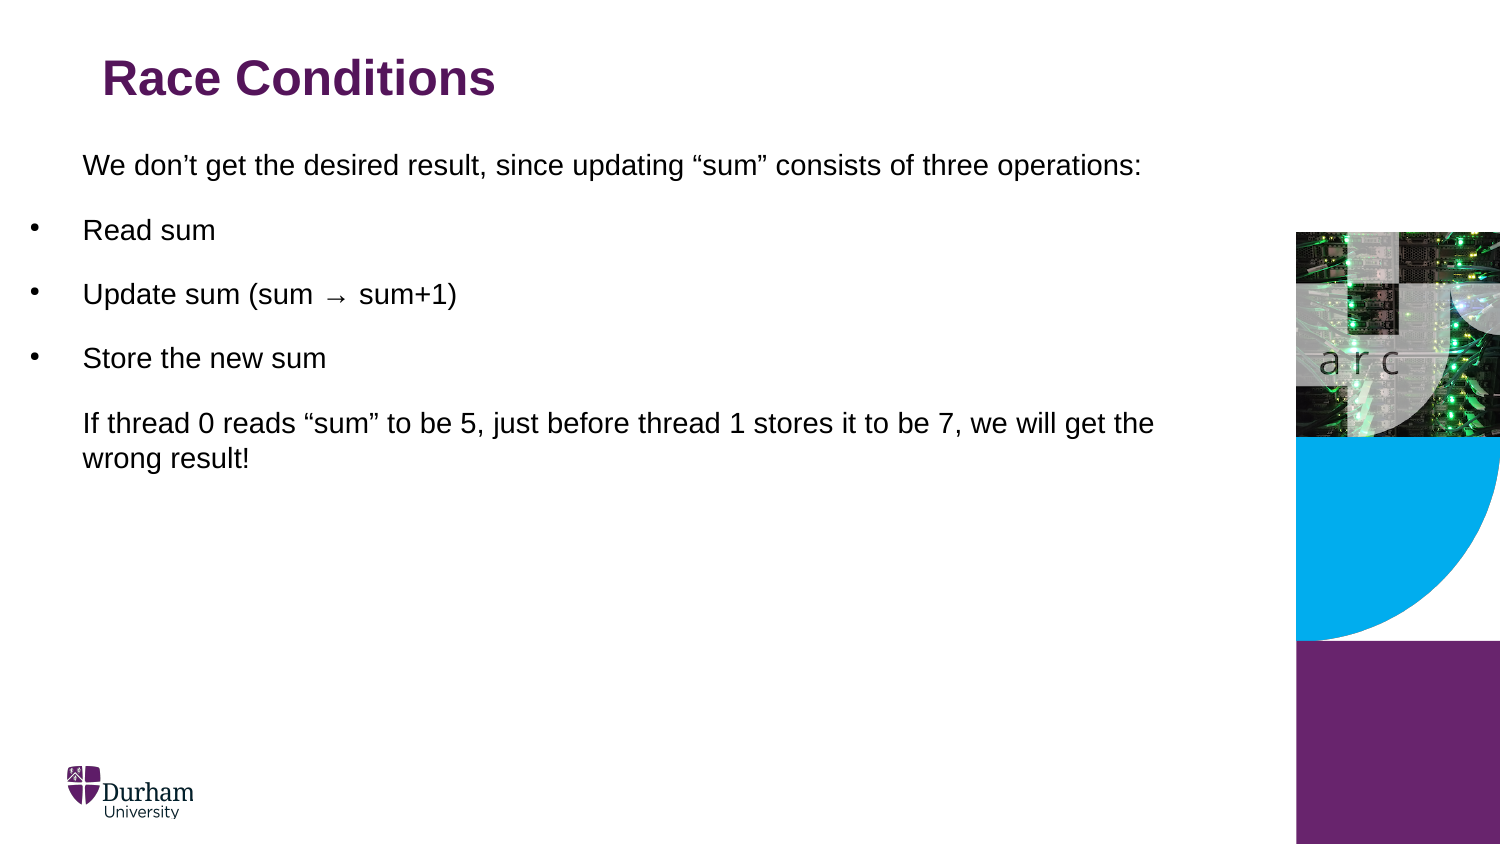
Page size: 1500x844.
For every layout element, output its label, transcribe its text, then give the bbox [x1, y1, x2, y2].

title Race Conditions [101, 45, 1399, 187]
picture [1296, 232, 1500, 436]
picture [67, 766, 193, 819]
text_box [1296, 640, 1500, 844]
list We don’t get the desired result, since updating “sum” consists of three operations: Read sum Update sum (sum → sum+1) Store the new sum If thread 0 reads “sum” to be 5, just before thread 1 stores it to be 7, we will get the wrong result! [11, 146, 1207, 485]
picture [1332, 467, 1500, 640]
